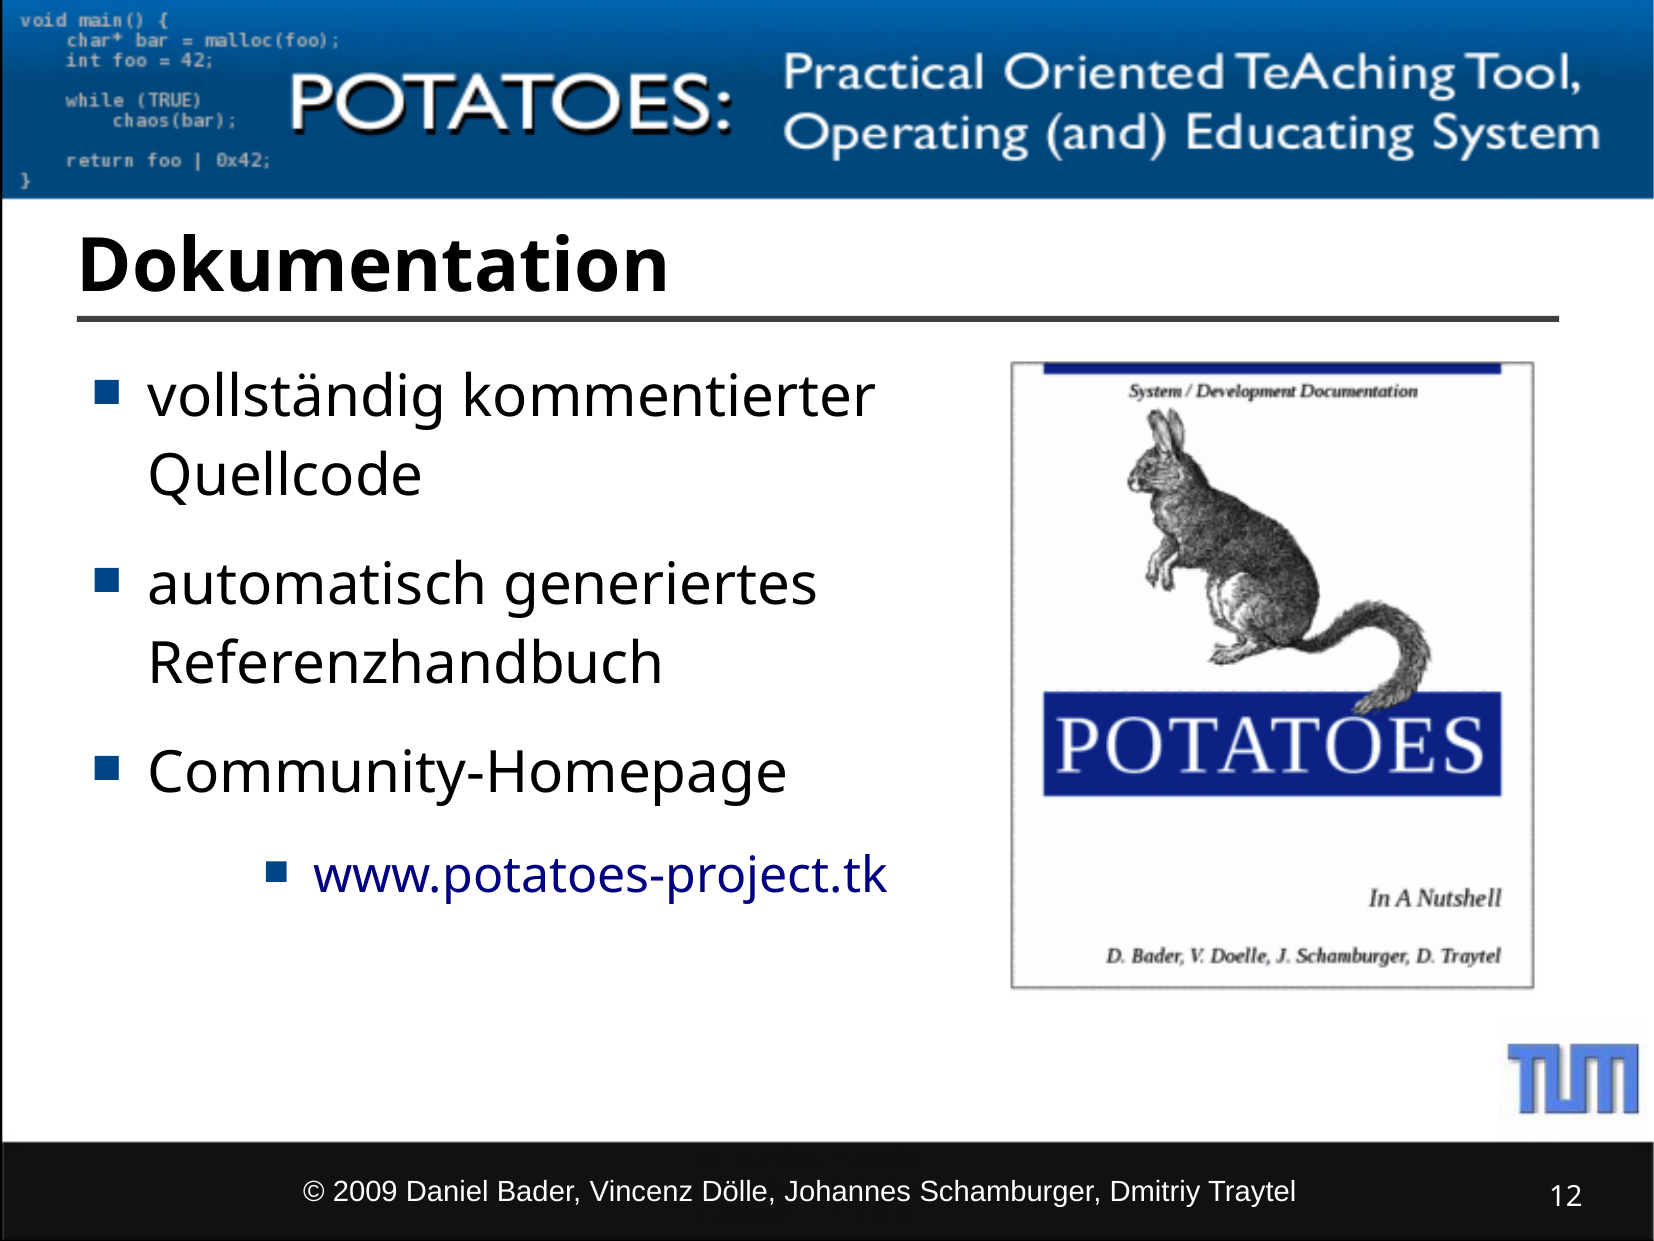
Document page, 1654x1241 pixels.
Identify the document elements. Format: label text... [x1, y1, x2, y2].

picture [0, 0, 1654, 1241]
list vollständig kommentierter Quellcode automatisch generiertes Referenzhandbuch Community-Homepage www.potatoes-project.tk [76, 354, 975, 1149]
title Dokumentation [76, 219, 1565, 307]
